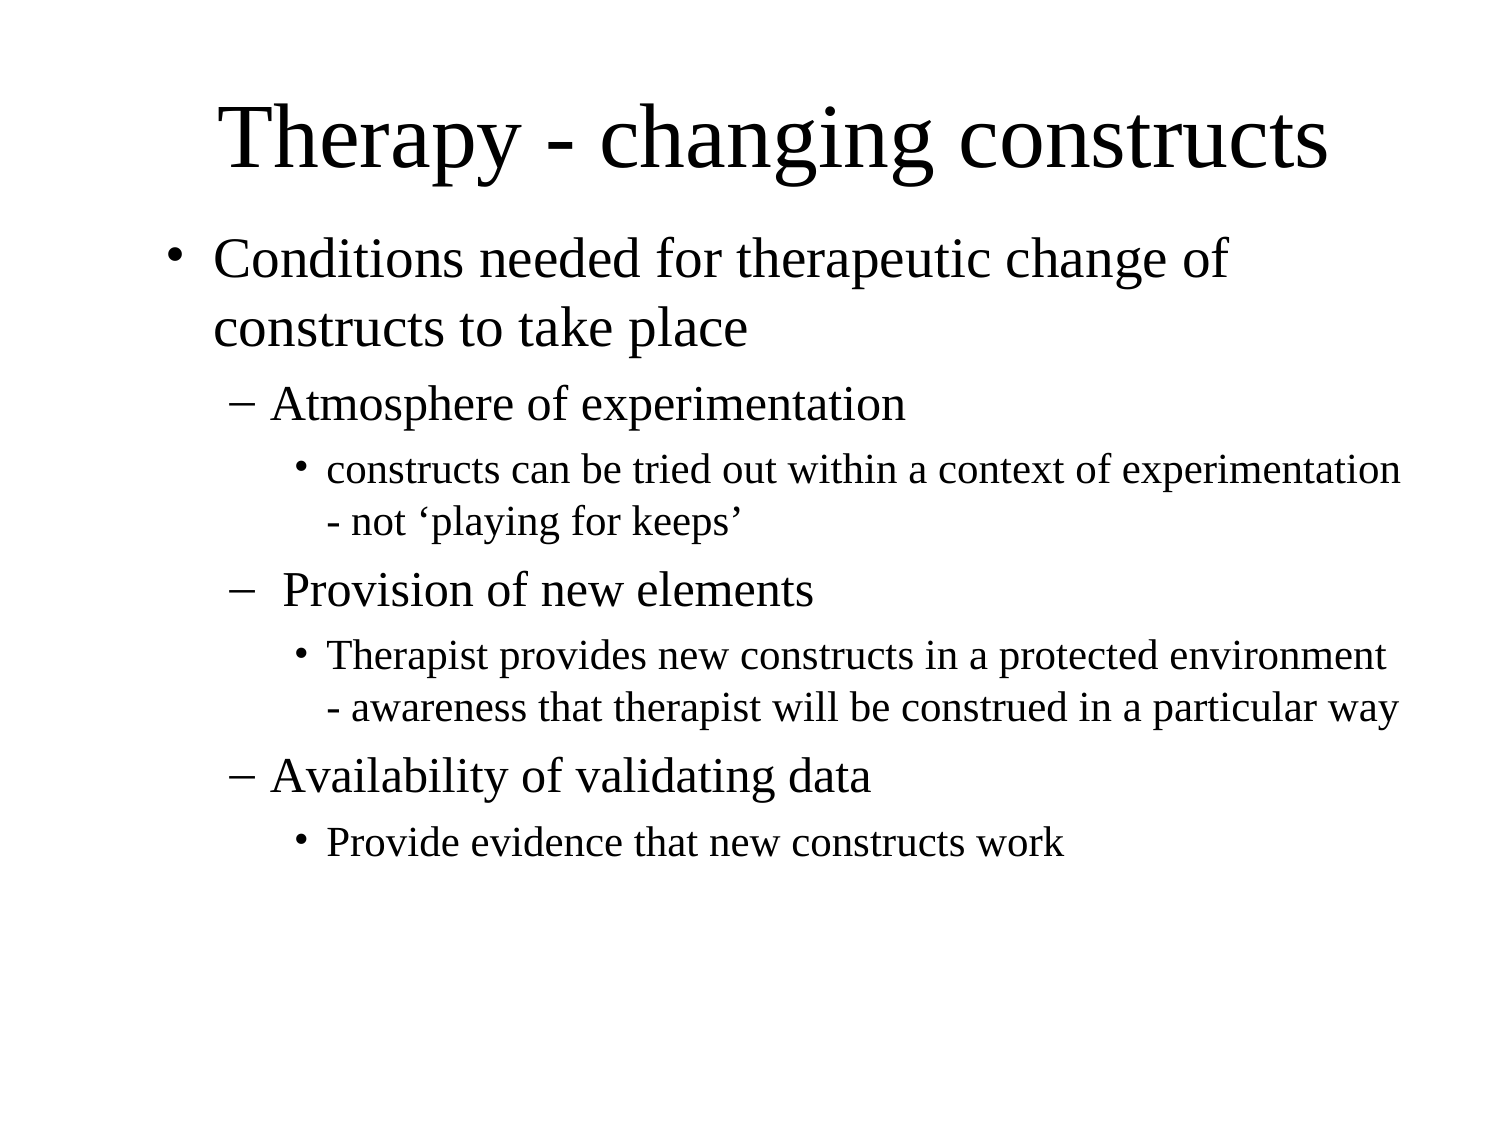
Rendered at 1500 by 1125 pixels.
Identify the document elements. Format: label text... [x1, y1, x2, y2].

list Conditions needed for therapeutic change of constructs to take place Atmosphere of experimentation constructs can be tried out within a context of experimentation - not ‘playing for keeps’ Provision of new elements Therapist provides new constructs in a protected environment - awareness that therapist will be construed in a particular way Availability of validating data Provide evidence that new constructs work [150, 212, 1426, 888]
title Therapy - changing constructs [137, 37, 1413, 225]
